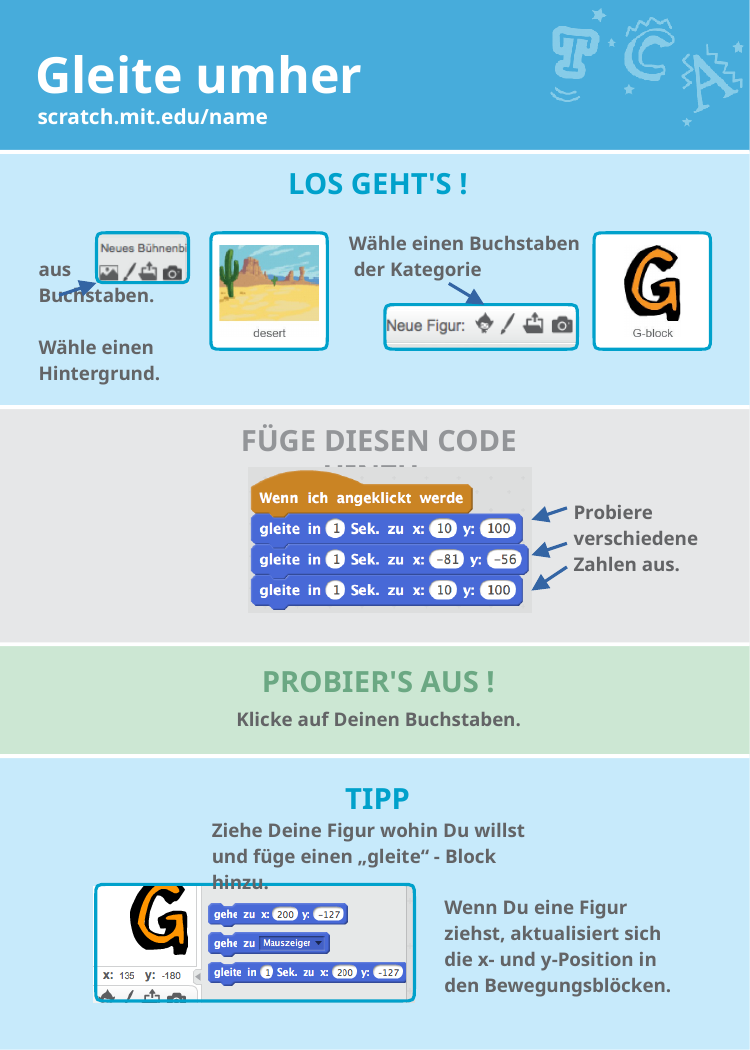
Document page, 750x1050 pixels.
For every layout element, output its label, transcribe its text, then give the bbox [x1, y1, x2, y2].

picture [93, 993, 99, 1003]
picture [248, 467, 532, 613]
text_box [0, 0, 750, 1050]
text_box PROBIER'S AUS ! Klicke auf Deinen Buchstaben. TIPP Ziehe Deine Figur wohin Du willst und füge einen „gleite“ - Block hinzu. [209, 663, 545, 870]
text_box Wenn Du eine Figur ziehst, aktualisiert sich die x- und y-Position in den Bewegungsblöcken. [442, 892, 676, 965]
picture [98, 887, 412, 999]
text_box Gleite umher scratch.mit.edu/name [35, 43, 715, 219]
text_box Wähle einen Buchstaben aus der Kategorie Buchstaben. Wähle einen Hintergrund. [36, 228, 594, 325]
text_box FÜGE DIESEN CODE HINZU : [188, 422, 567, 457]
picture [387, 311, 575, 340]
text_box Probiere verschiedene Zahlen aus. [571, 497, 750, 520]
